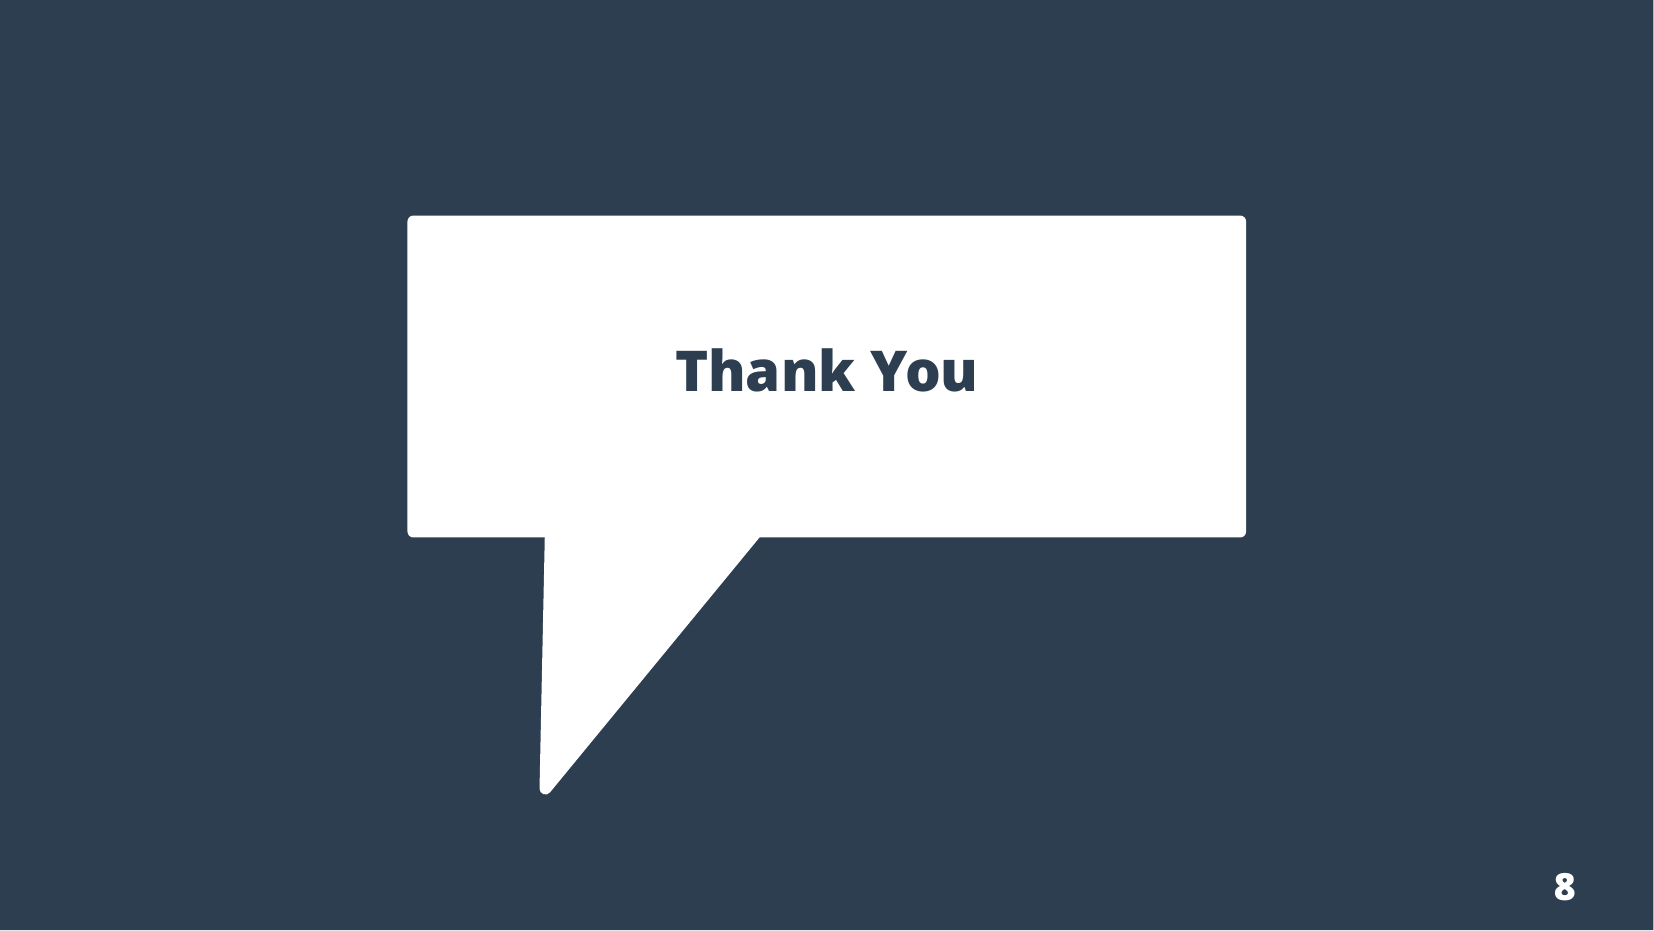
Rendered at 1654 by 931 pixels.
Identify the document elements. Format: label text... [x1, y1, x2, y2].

title Thank You [442, 236, 1211, 502]
